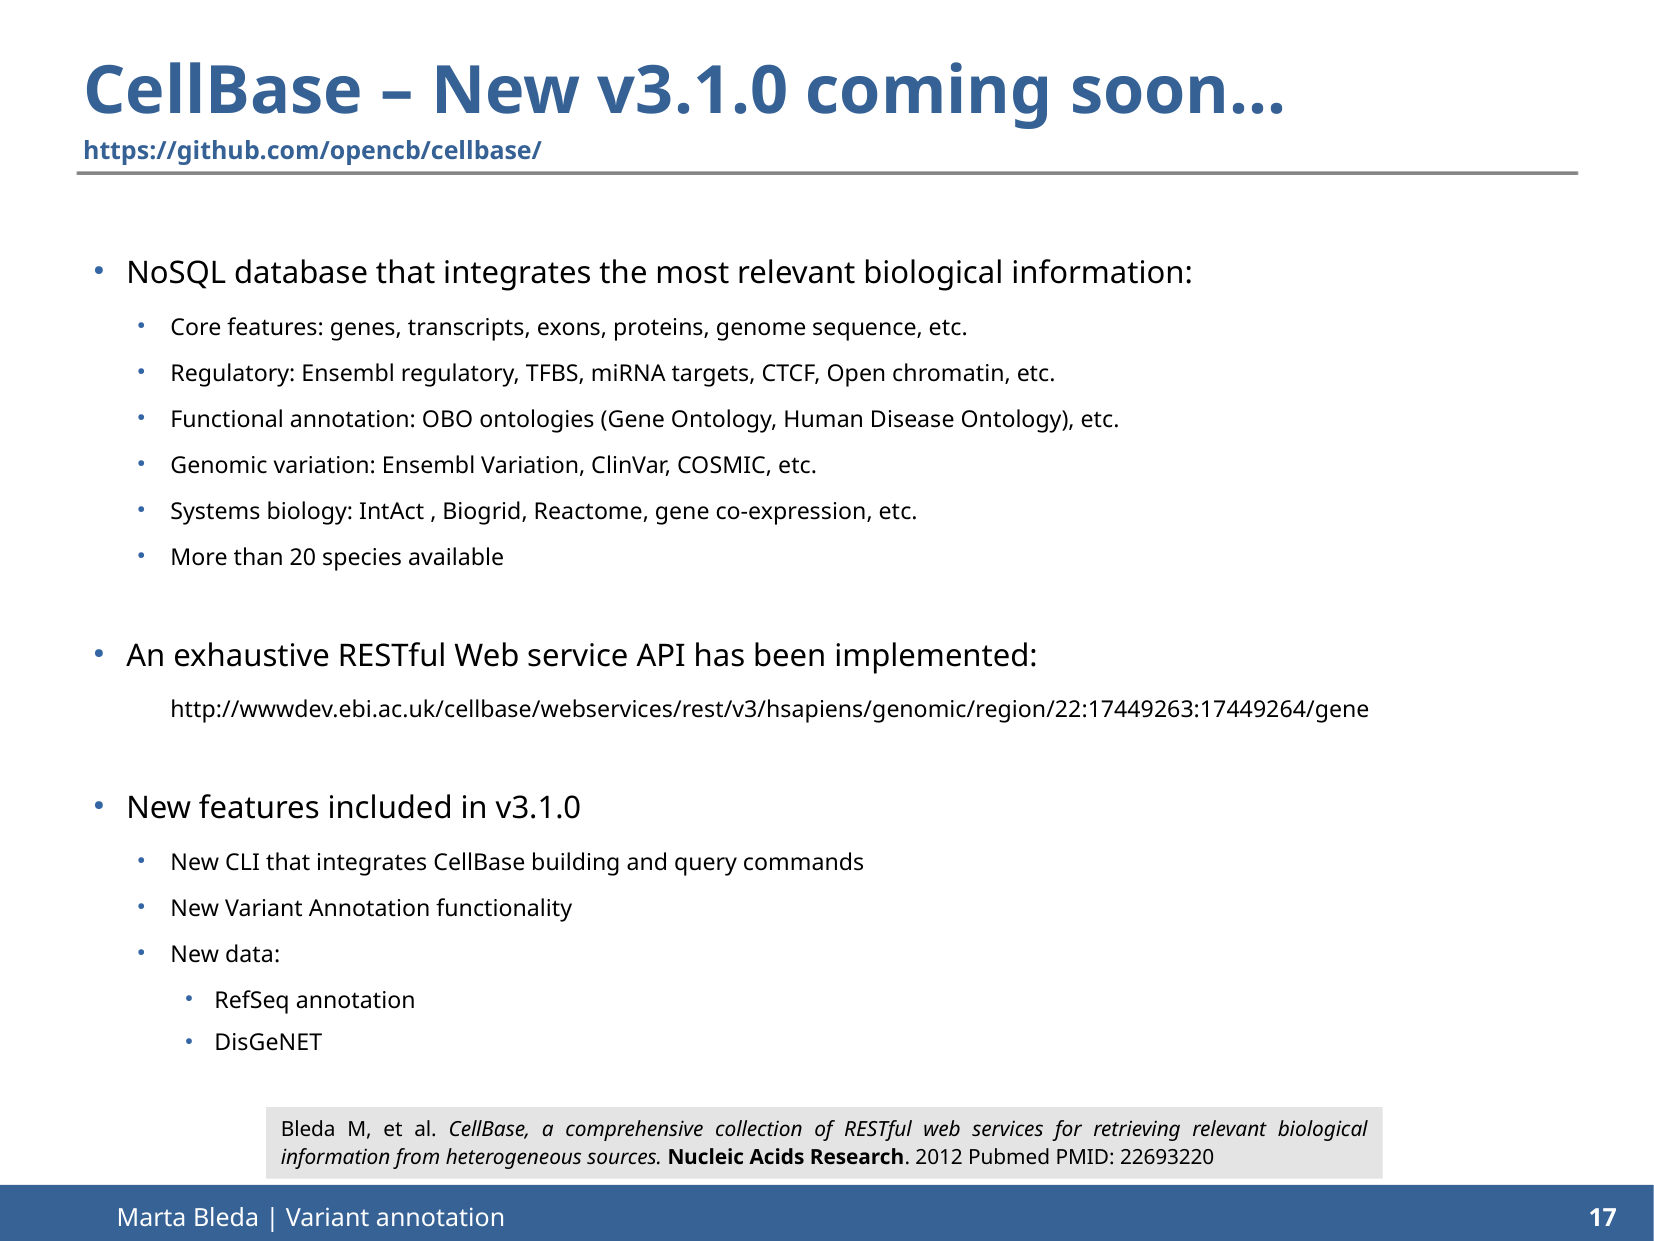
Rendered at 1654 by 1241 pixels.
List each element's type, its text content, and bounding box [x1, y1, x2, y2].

list NoSQL database that integrates the most relevant biological information: Core features: genes, transcripts, exons, proteins, genome sequence, etc. Regulatory: Ensembl regulatory, TFBS, miRNA targets, CTCF, Open chromatin, etc. Functional annotation: OBO ontologies (Gene Ontology, Human Disease Ontology), etc. Genomic variation: Ensembl Variation, ClinVar, COSMIC, etc. Systems biology: IntAct , Biogrid, Reactome, gene co-expression, etc. More than 20 species available An exhaustive RESTful Web service API has been implemented: http://wwwdev.ebi.ac.uk/cellbase/webservices/rest/v3/hsapiens/genomic/region/22:17449263:17449264/gene New features included in v3.1.0 New CLI that integrates CellBase building and query commands New Variant Annotation functionality New data: RefSeq annotation DisGeNET [82, 250, 1538, 1063]
picture [74, 170, 1580, 175]
title CellBase – New v3.1.0 coming soon... https://github.com/opencb/cellbase/ [83, 51, 1572, 158]
text_box Bleda M, et al. CellBase, a comprehensive collection of RESTful web services for retrieving relevant biological information from heterogeneous sources. Nucleic Acids Research. 2012 Pubmed PMID: 22693220 [266, 1107, 1383, 1171]
